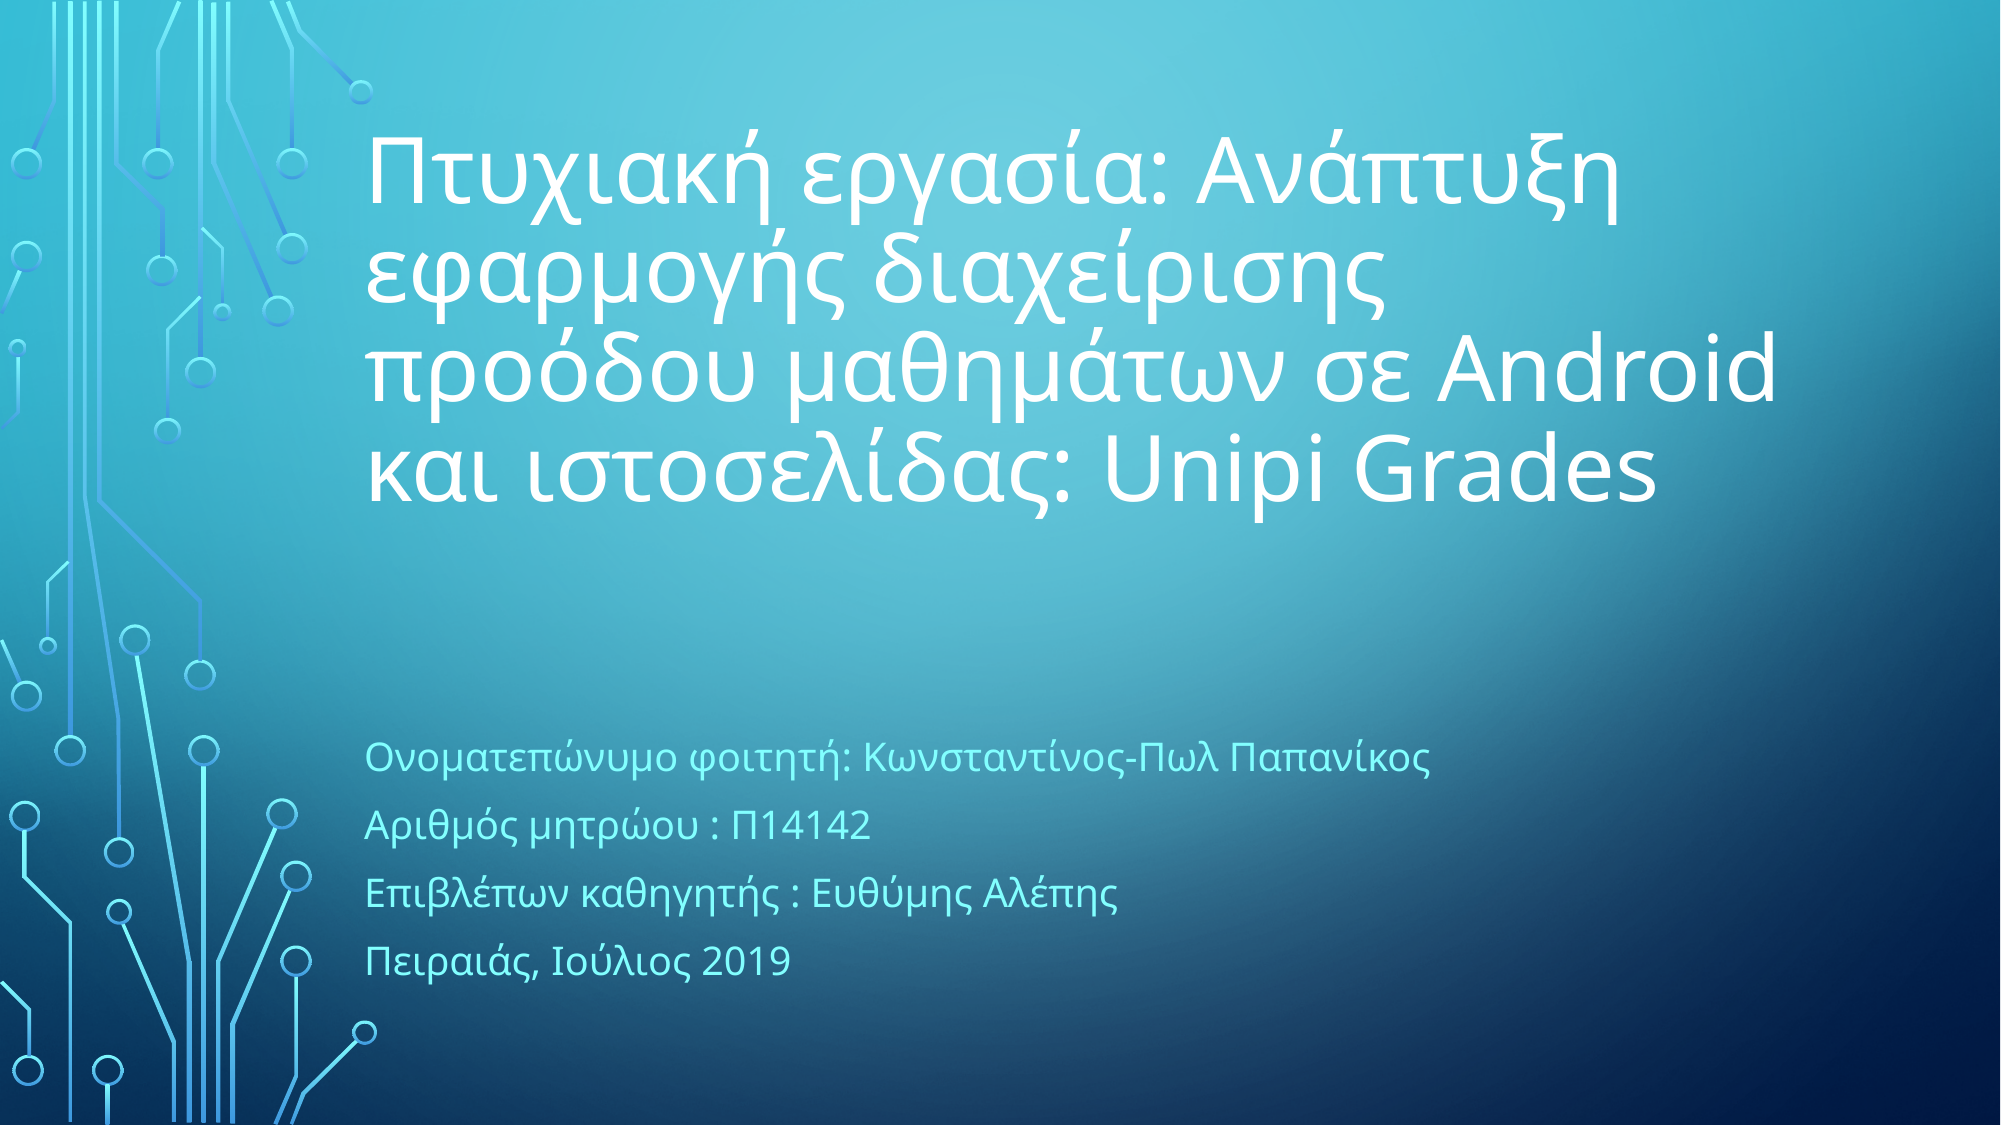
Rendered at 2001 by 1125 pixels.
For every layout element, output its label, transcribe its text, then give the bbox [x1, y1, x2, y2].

title Πτυχιακή εργασία: Ανάπτυξη εφαρμογής διαχείρισης προόδου μαθημάτων σε Αndroid και ιστοσελίδας: Unipi Grades [349, 18, 1812, 529]
subtitle Ονοματεπώνυμο φοιτητή: Κωνσταντίνος-Πωλ Παπανίκος Αριθμός μητρώου : Π14142 Επιβλέπων καθηγητής : Ευθύμης Αλέπης Πειραιάς, Ιούλιος 2019 [349, 724, 1792, 996]
